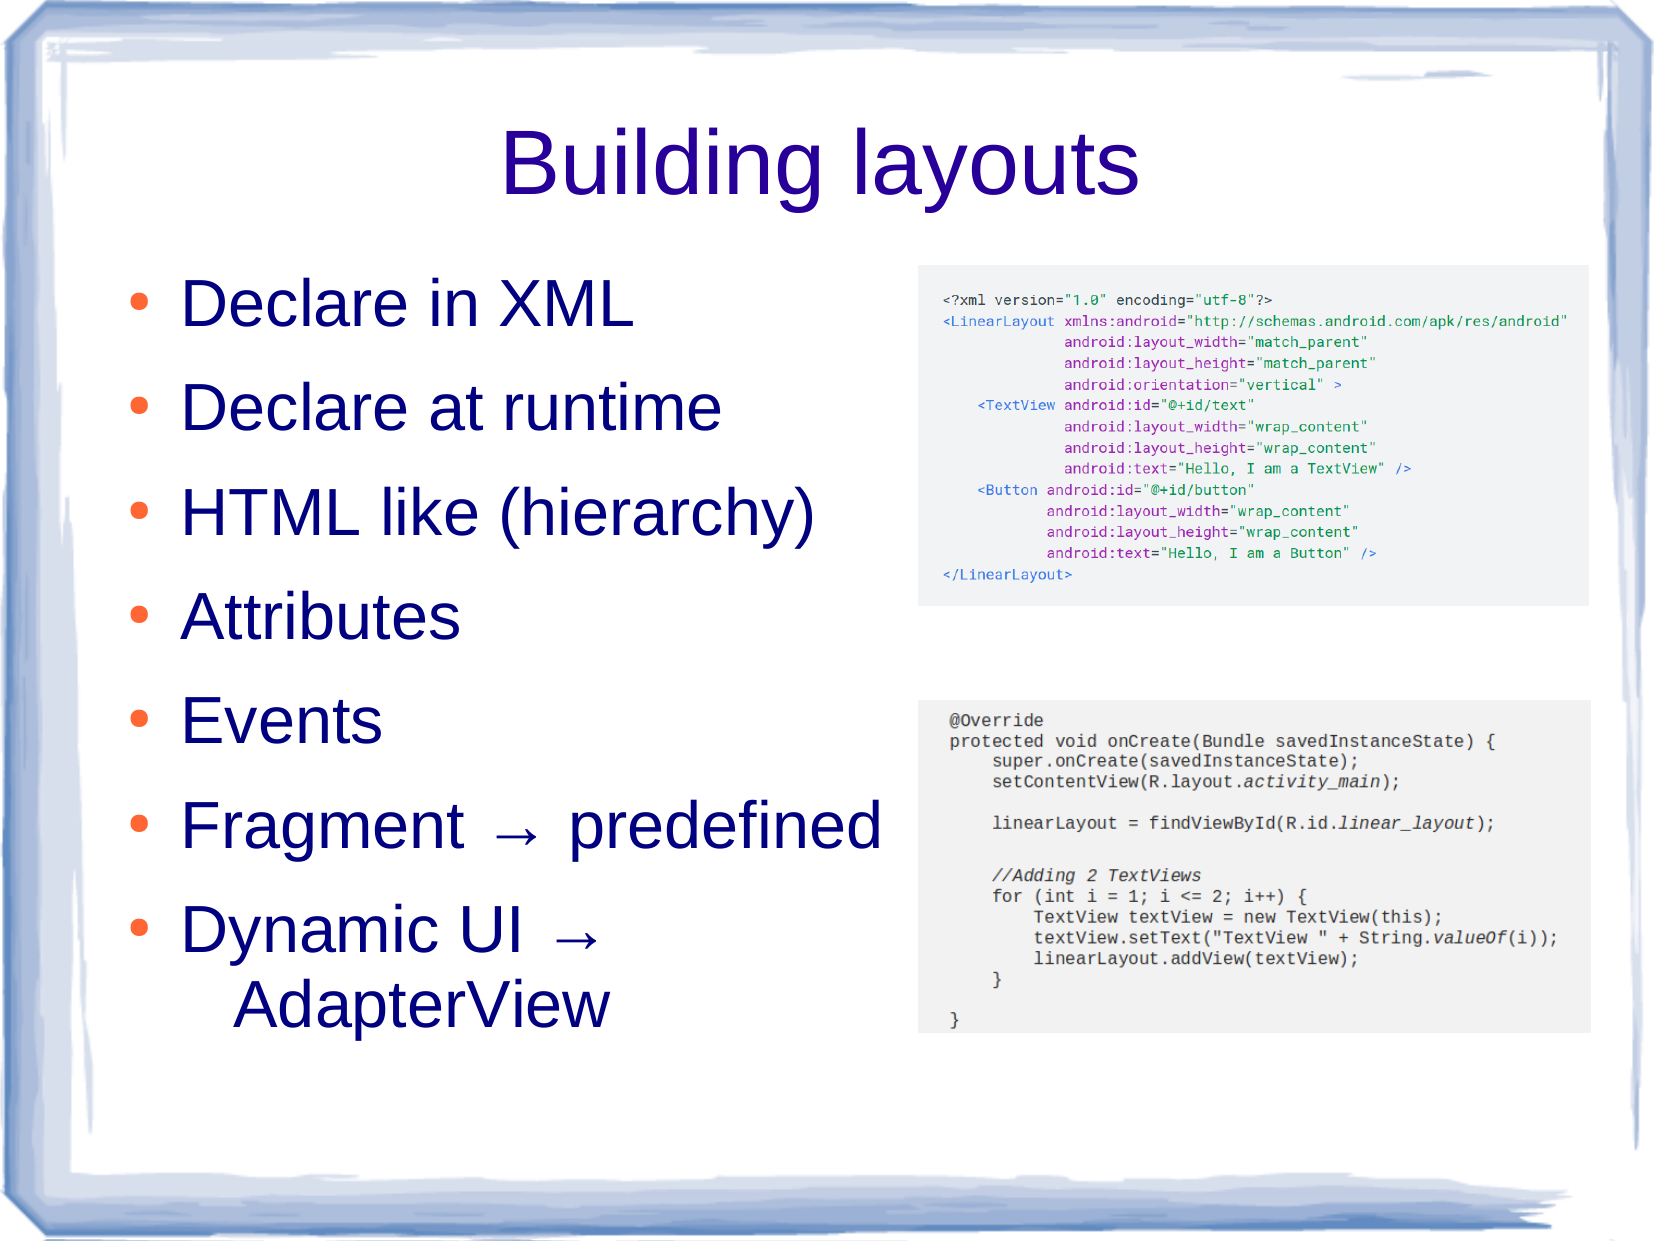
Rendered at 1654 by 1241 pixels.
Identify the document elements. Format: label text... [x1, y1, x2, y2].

title Building layouts [76, 59, 1565, 267]
list Declare in XML Declare at runtime HTML like (hierarchy) Attributes Events Fragment → predefined Dynamic UI → AdapterView [91, 266, 905, 1117]
picture [0, 0, 1654, 1241]
